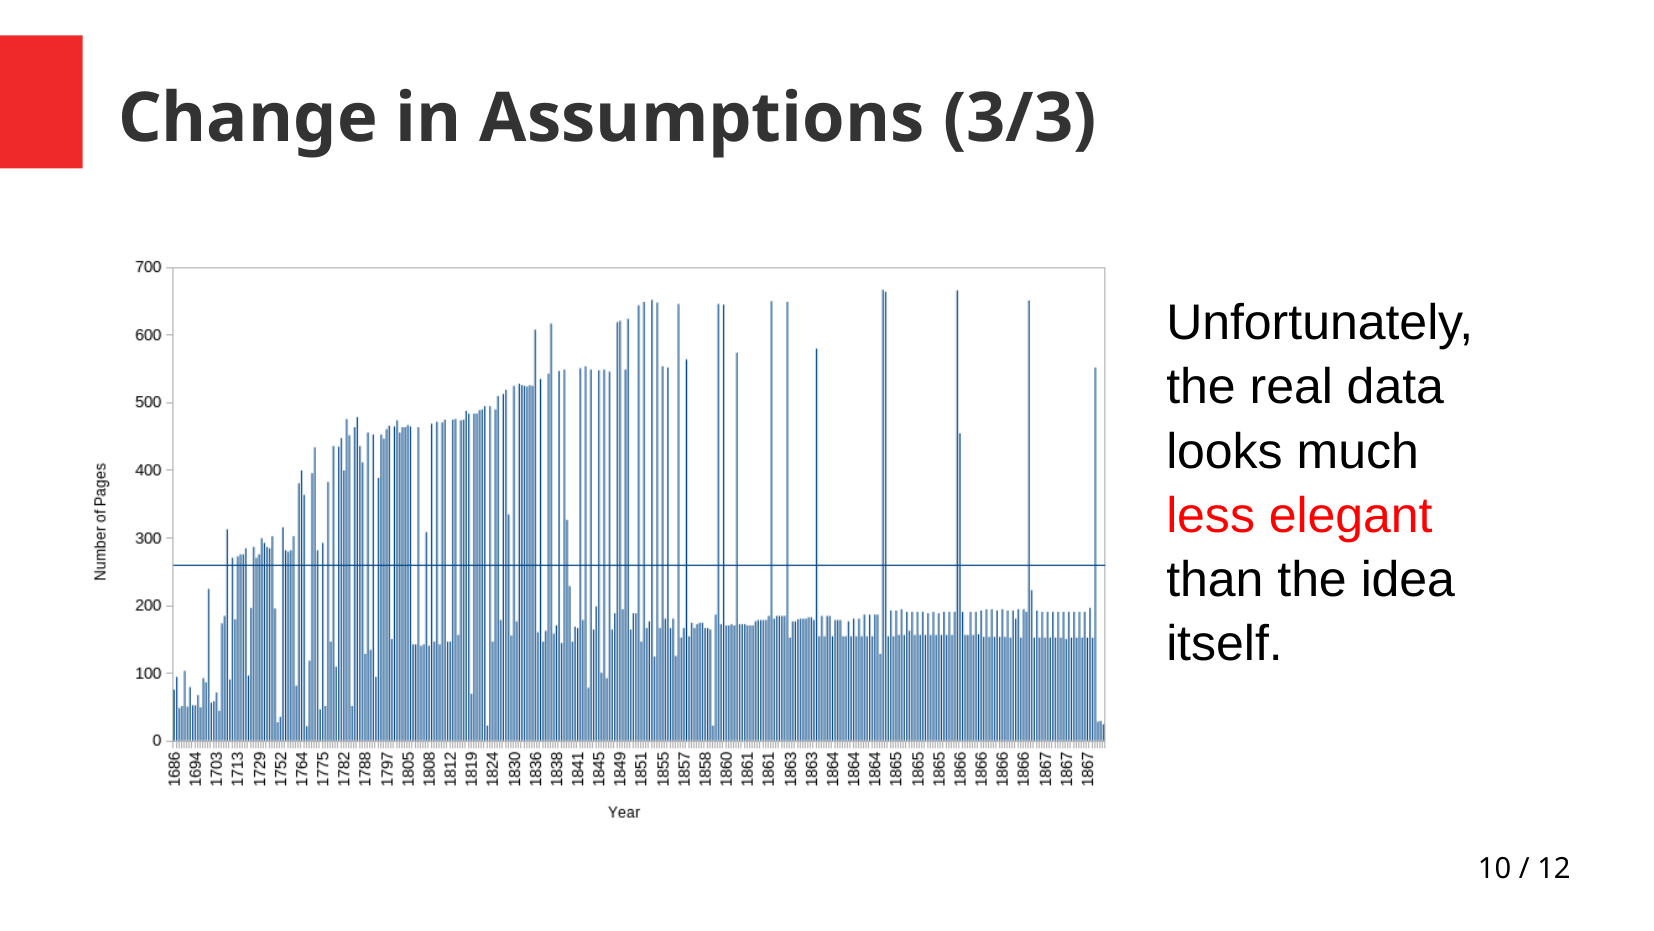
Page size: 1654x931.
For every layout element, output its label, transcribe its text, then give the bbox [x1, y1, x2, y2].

picture [66, 245, 1134, 845]
title Change in Assumptions (3/3) [118, 37, 1571, 193]
text_box Unfortunately, the real data looks much less elegant than the idea itself. [1151, 278, 1506, 768]
